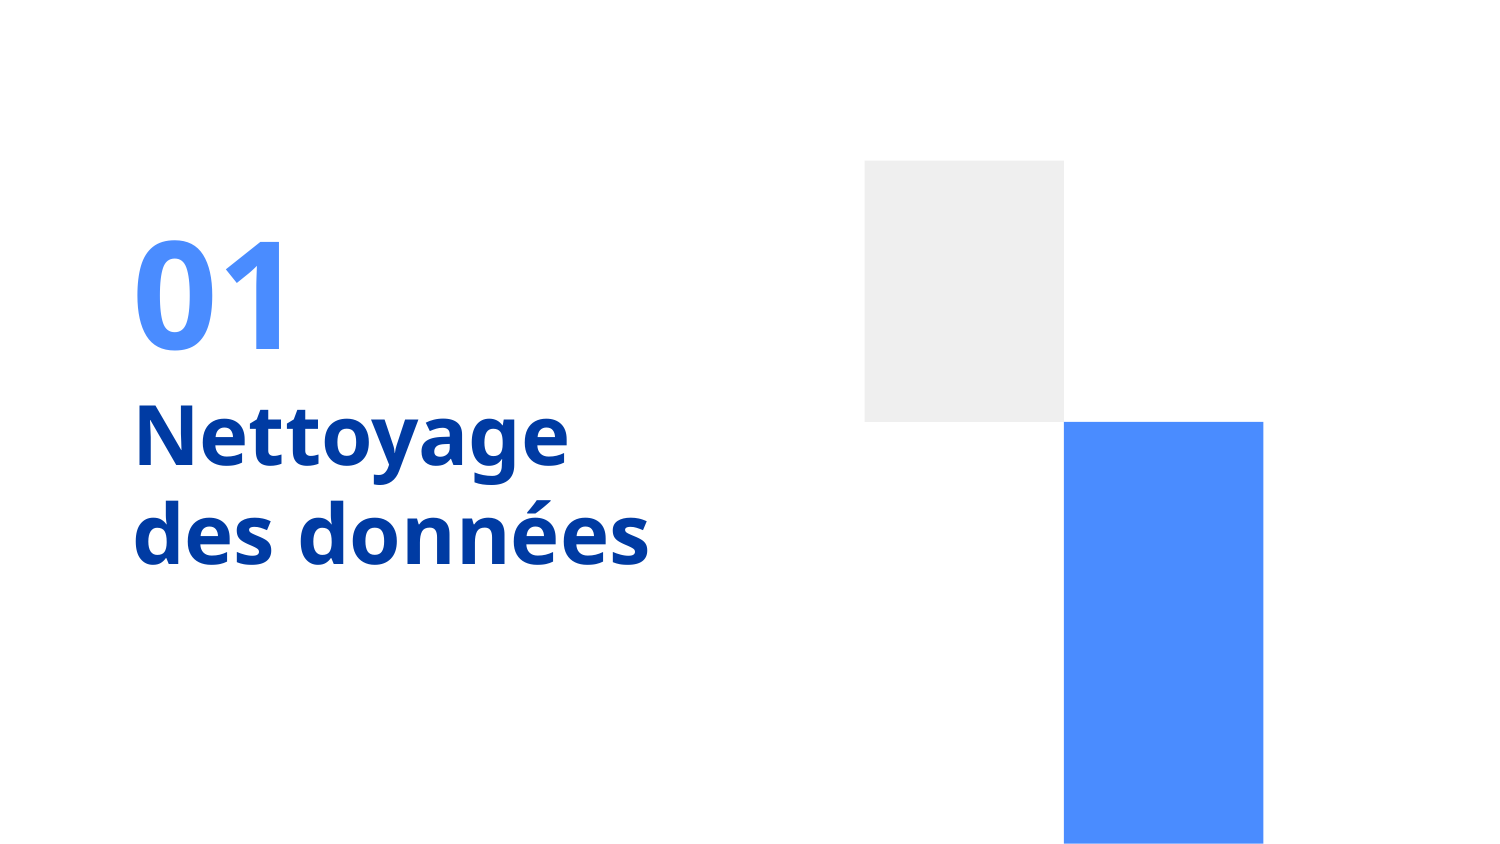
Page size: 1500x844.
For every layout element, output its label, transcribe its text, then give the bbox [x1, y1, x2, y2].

title Nettoyage des données [117, 412, 850, 551]
title 01 [116, 207, 849, 395]
